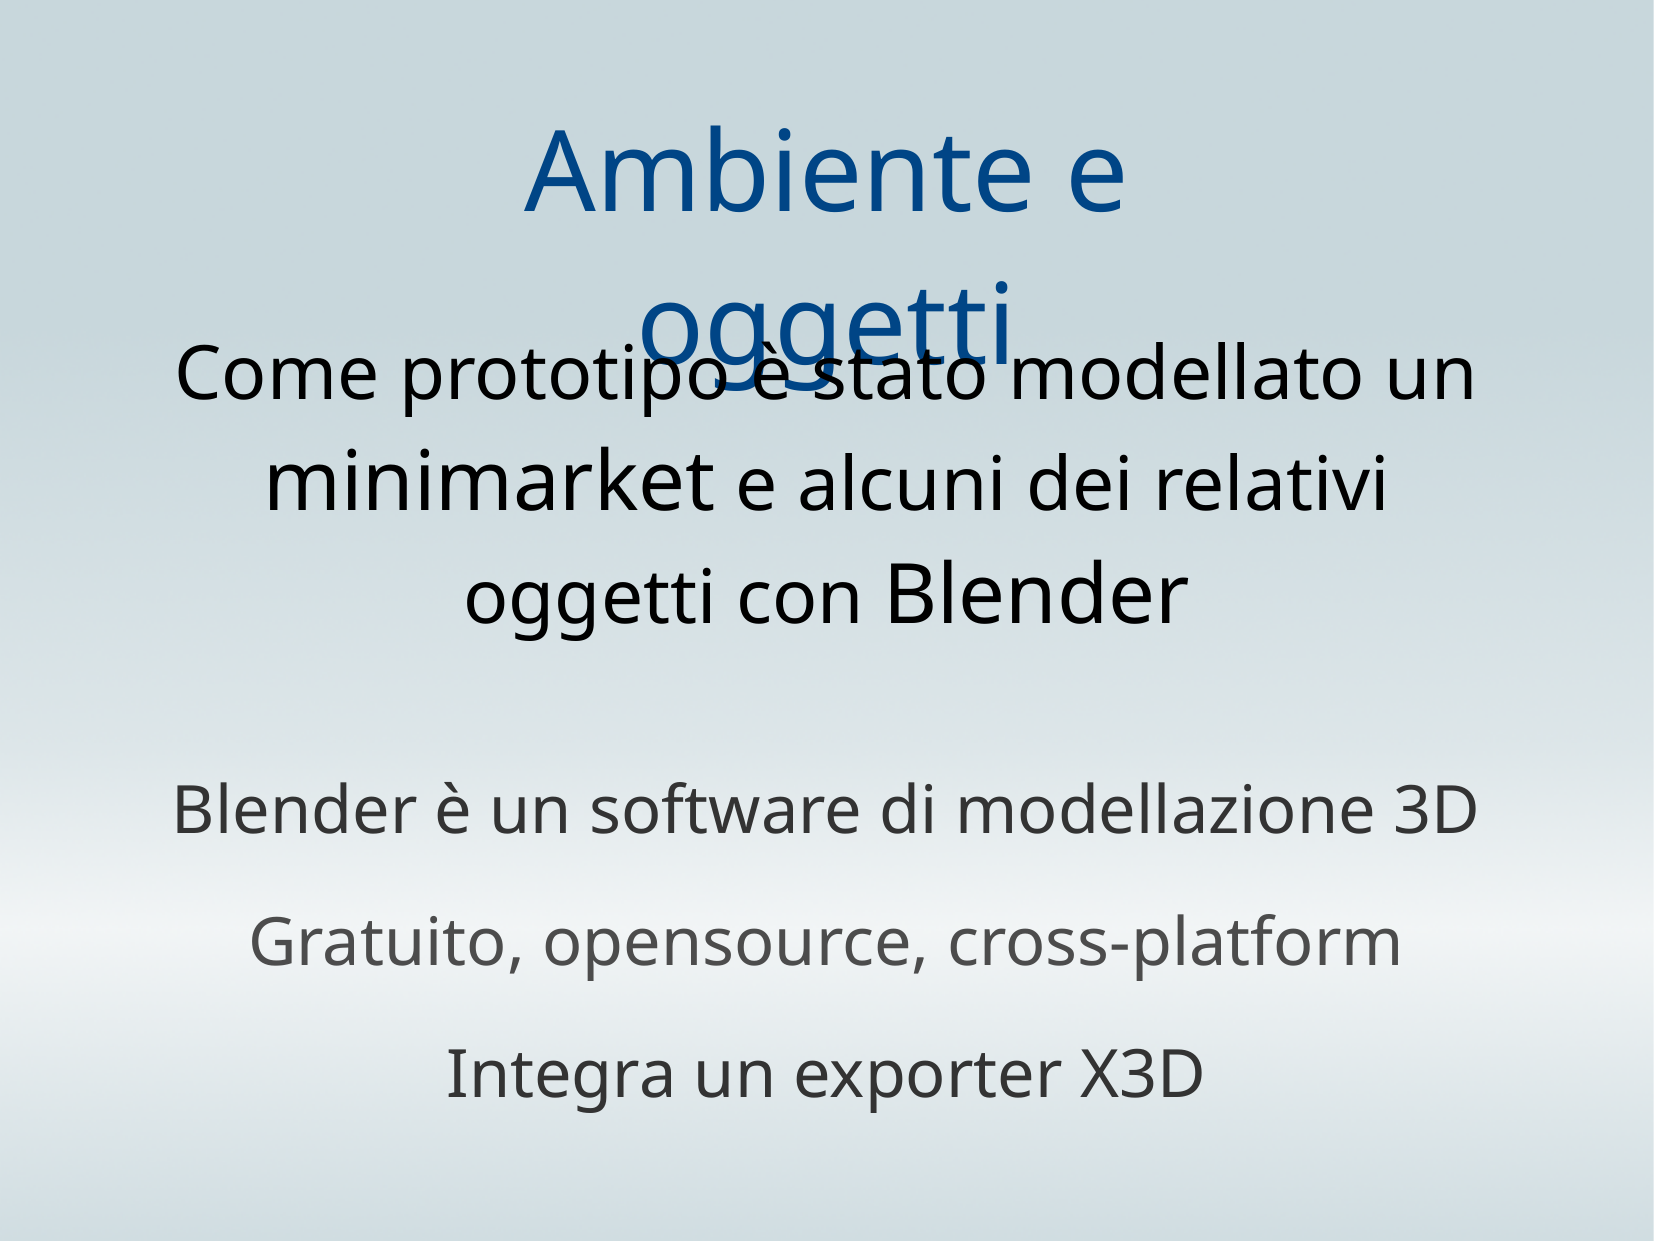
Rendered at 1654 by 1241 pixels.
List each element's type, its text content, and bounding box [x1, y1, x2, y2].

text_box Ambiente e oggetti [334, 83, 1319, 256]
text_box Blender è un software di modellazione 3D Gratuito, opensource, cross-platform Integra un exporter X3D [153, 754, 1501, 1132]
text_box Come prototipo è stato modellato un minimarket e alcuni dei relativi oggetti con Blender [153, 311, 1501, 664]
picture [0, 0, 1654, 1241]
